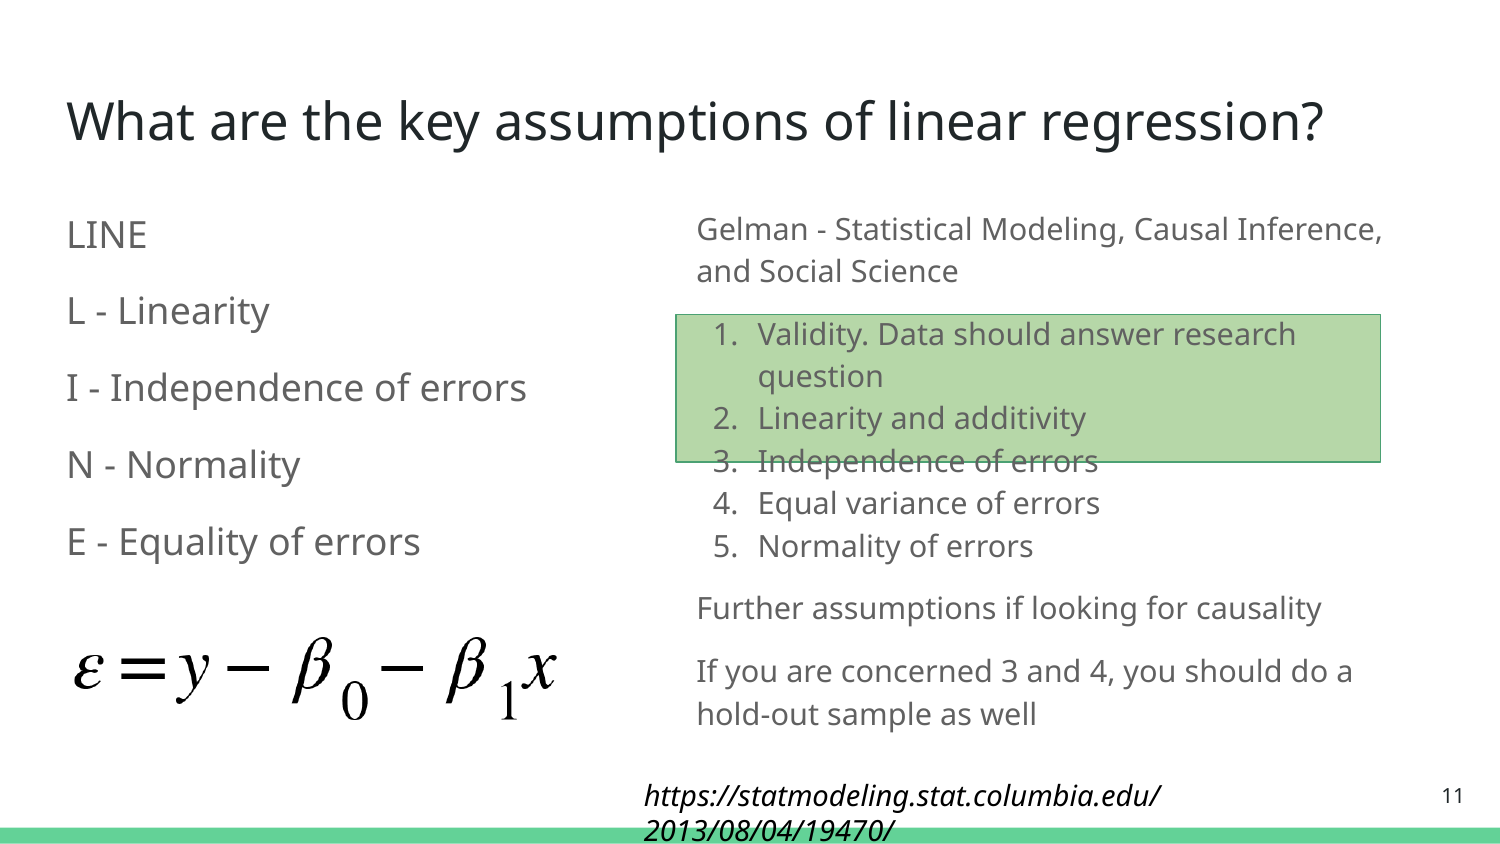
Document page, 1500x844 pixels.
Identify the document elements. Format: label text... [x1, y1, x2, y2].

slide_number <number> [1400, 764, 1480, 830]
picture [72, 637, 560, 720]
list Gelman - Statistical Modeling, Causal Inference, and Social Science Validity. Data should answer research question Linearity and additivity Independence of errors Equal variance of errors Normality of errors Further assumptions if looking for causality If you are concerned 3 and 4, you should do a hold-out sample as well [681, 189, 1413, 750]
title What are the key assumptions of linear regression? [51, 72, 1449, 167]
list LINE L - Linearity I - Independence of errors N - Normality E - Equality of errors [51, 189, 581, 750]
text_box https://statmodeling.stat.columbia.edu/2013/08/04/19470/ [628, 761, 1400, 844]
text_box [676, 314, 681, 463]
